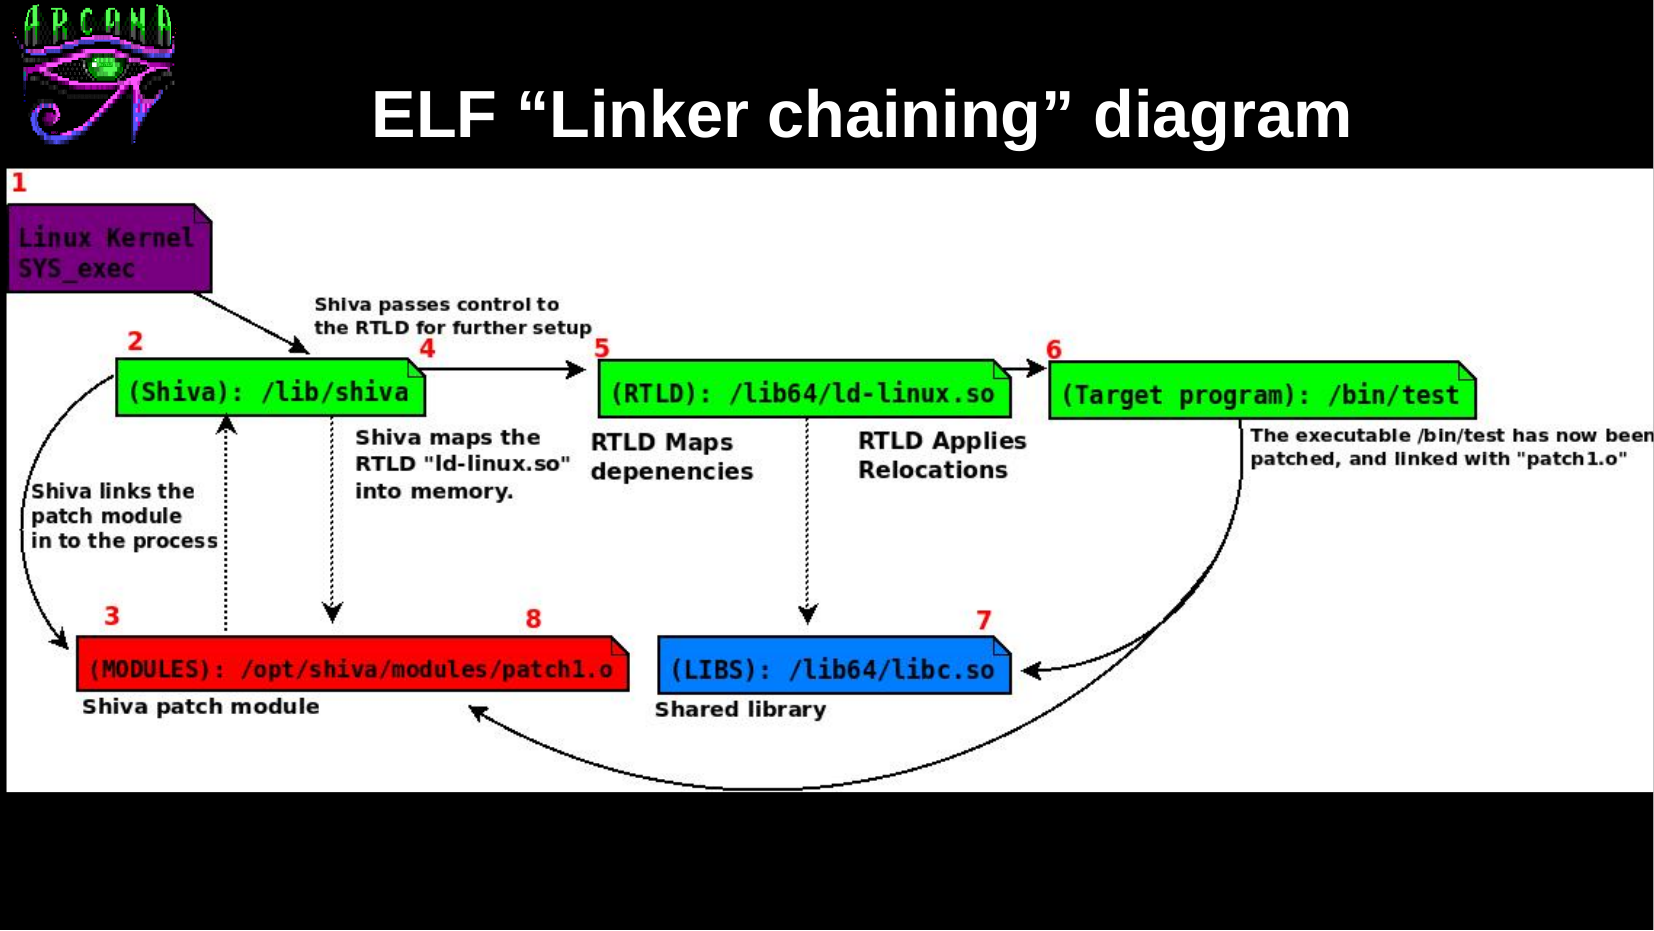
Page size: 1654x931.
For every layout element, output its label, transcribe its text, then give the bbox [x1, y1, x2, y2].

picture [5, 167, 1654, 794]
title ELF “Linker chaining” diagram [183, 22, 1542, 167]
picture [5, 1, 188, 151]
